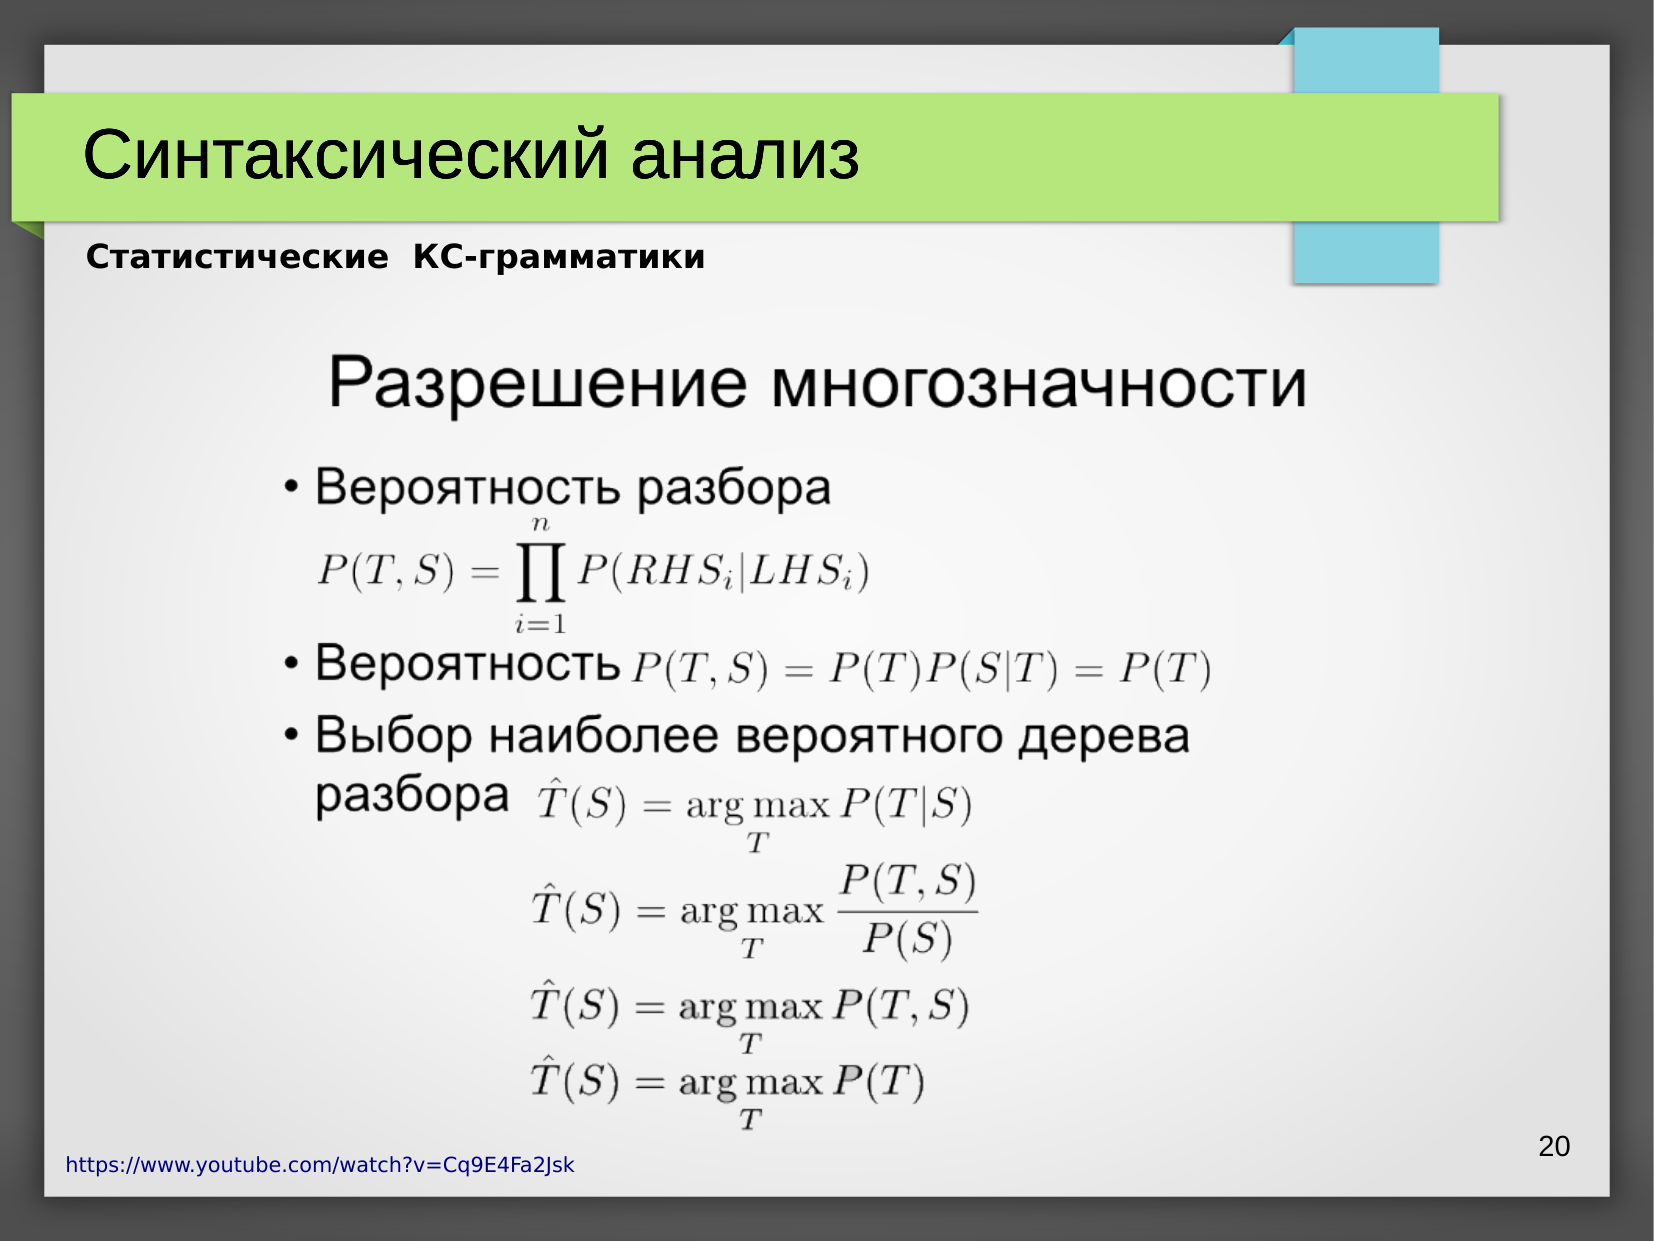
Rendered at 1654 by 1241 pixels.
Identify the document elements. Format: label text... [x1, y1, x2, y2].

text_box https://www.youtube.com/watch?v=Cq9E4Fa2Jsk [50, 1145, 615, 1185]
text_box Статистические КС-грамматики [70, 230, 1075, 296]
picture [0, 0, 1654, 1241]
title Синтаксический анализ [82, 114, 993, 194]
